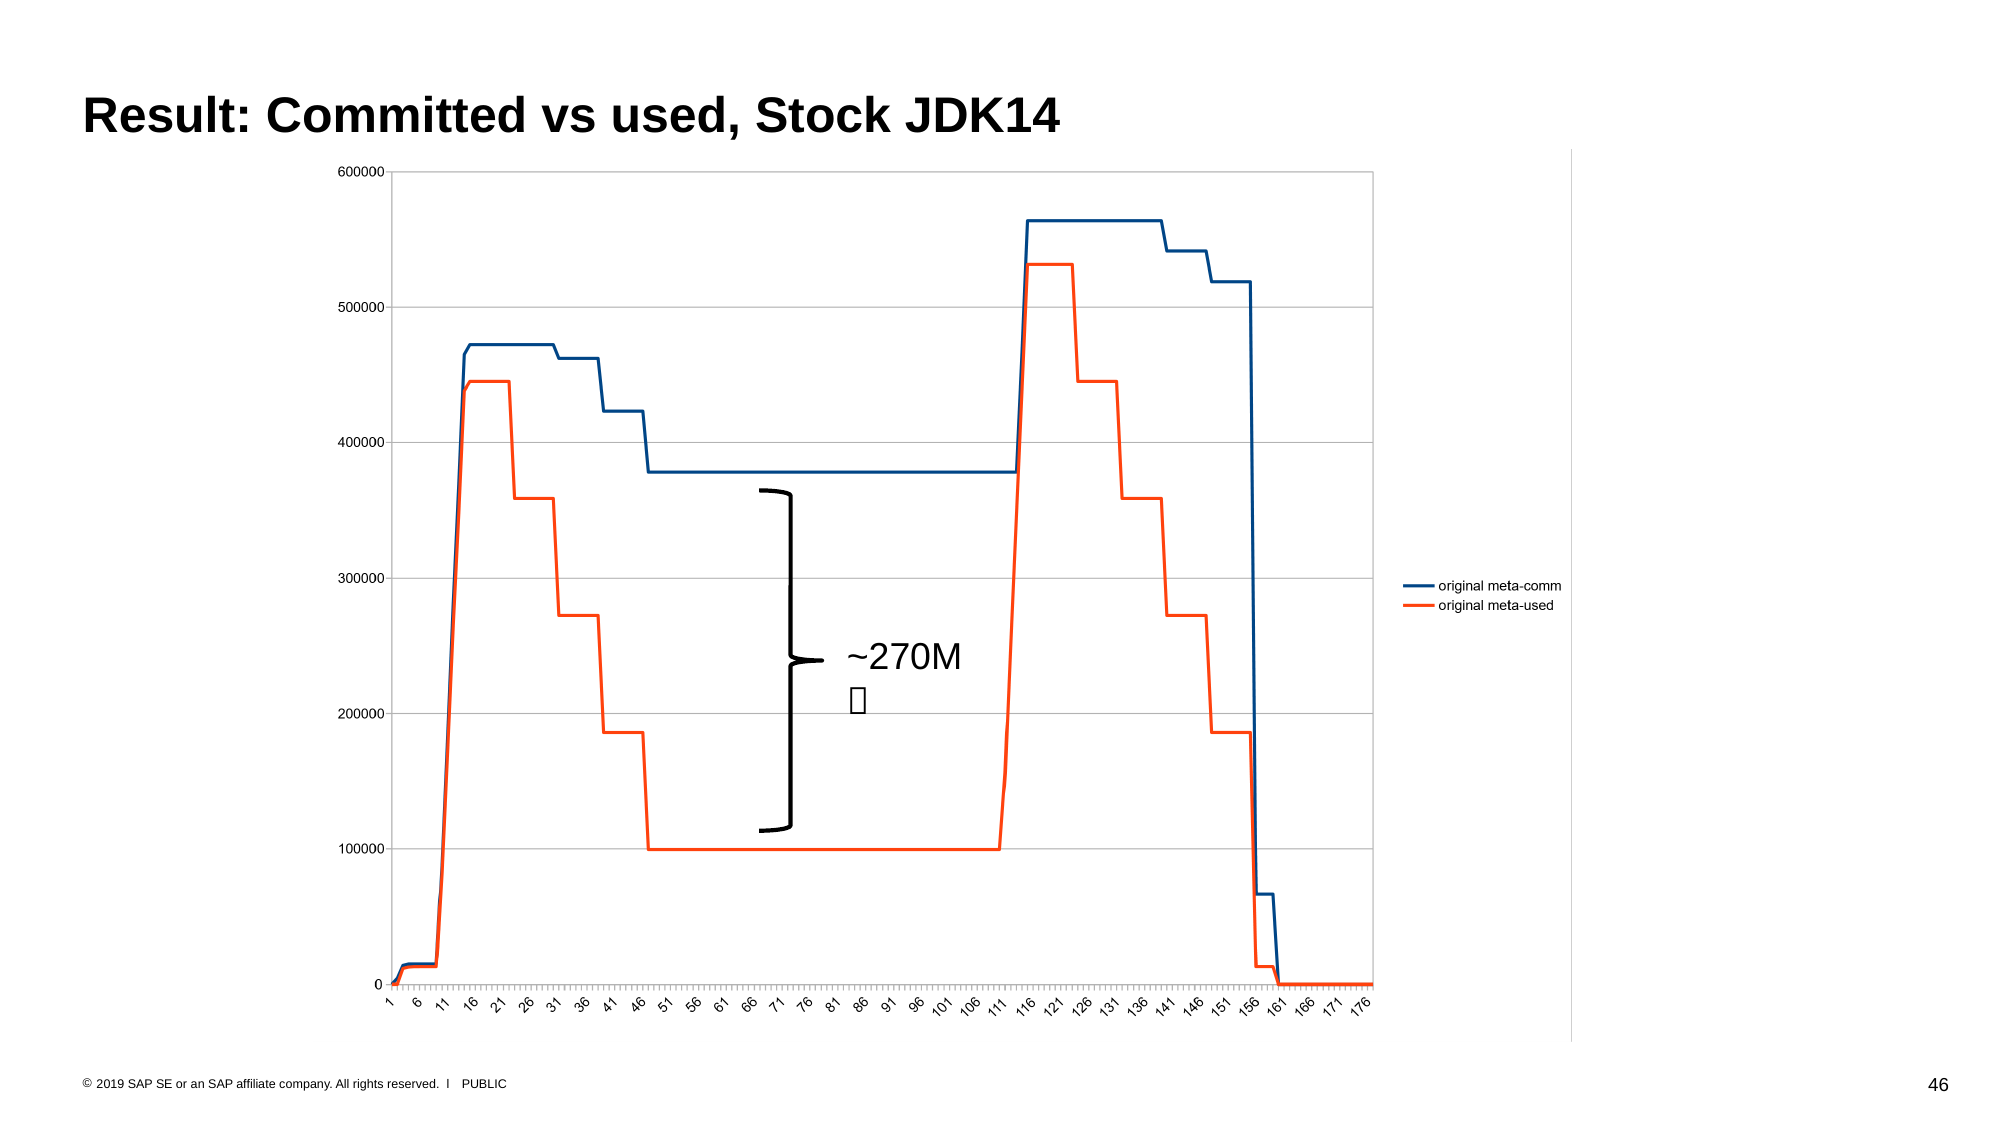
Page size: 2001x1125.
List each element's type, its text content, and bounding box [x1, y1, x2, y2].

picture [312, 149, 1572, 1043]
text_box ~270M  [846, 631, 989, 722]
title Result: Committed vs used, Stock JDK14 [82, 82, 1918, 144]
